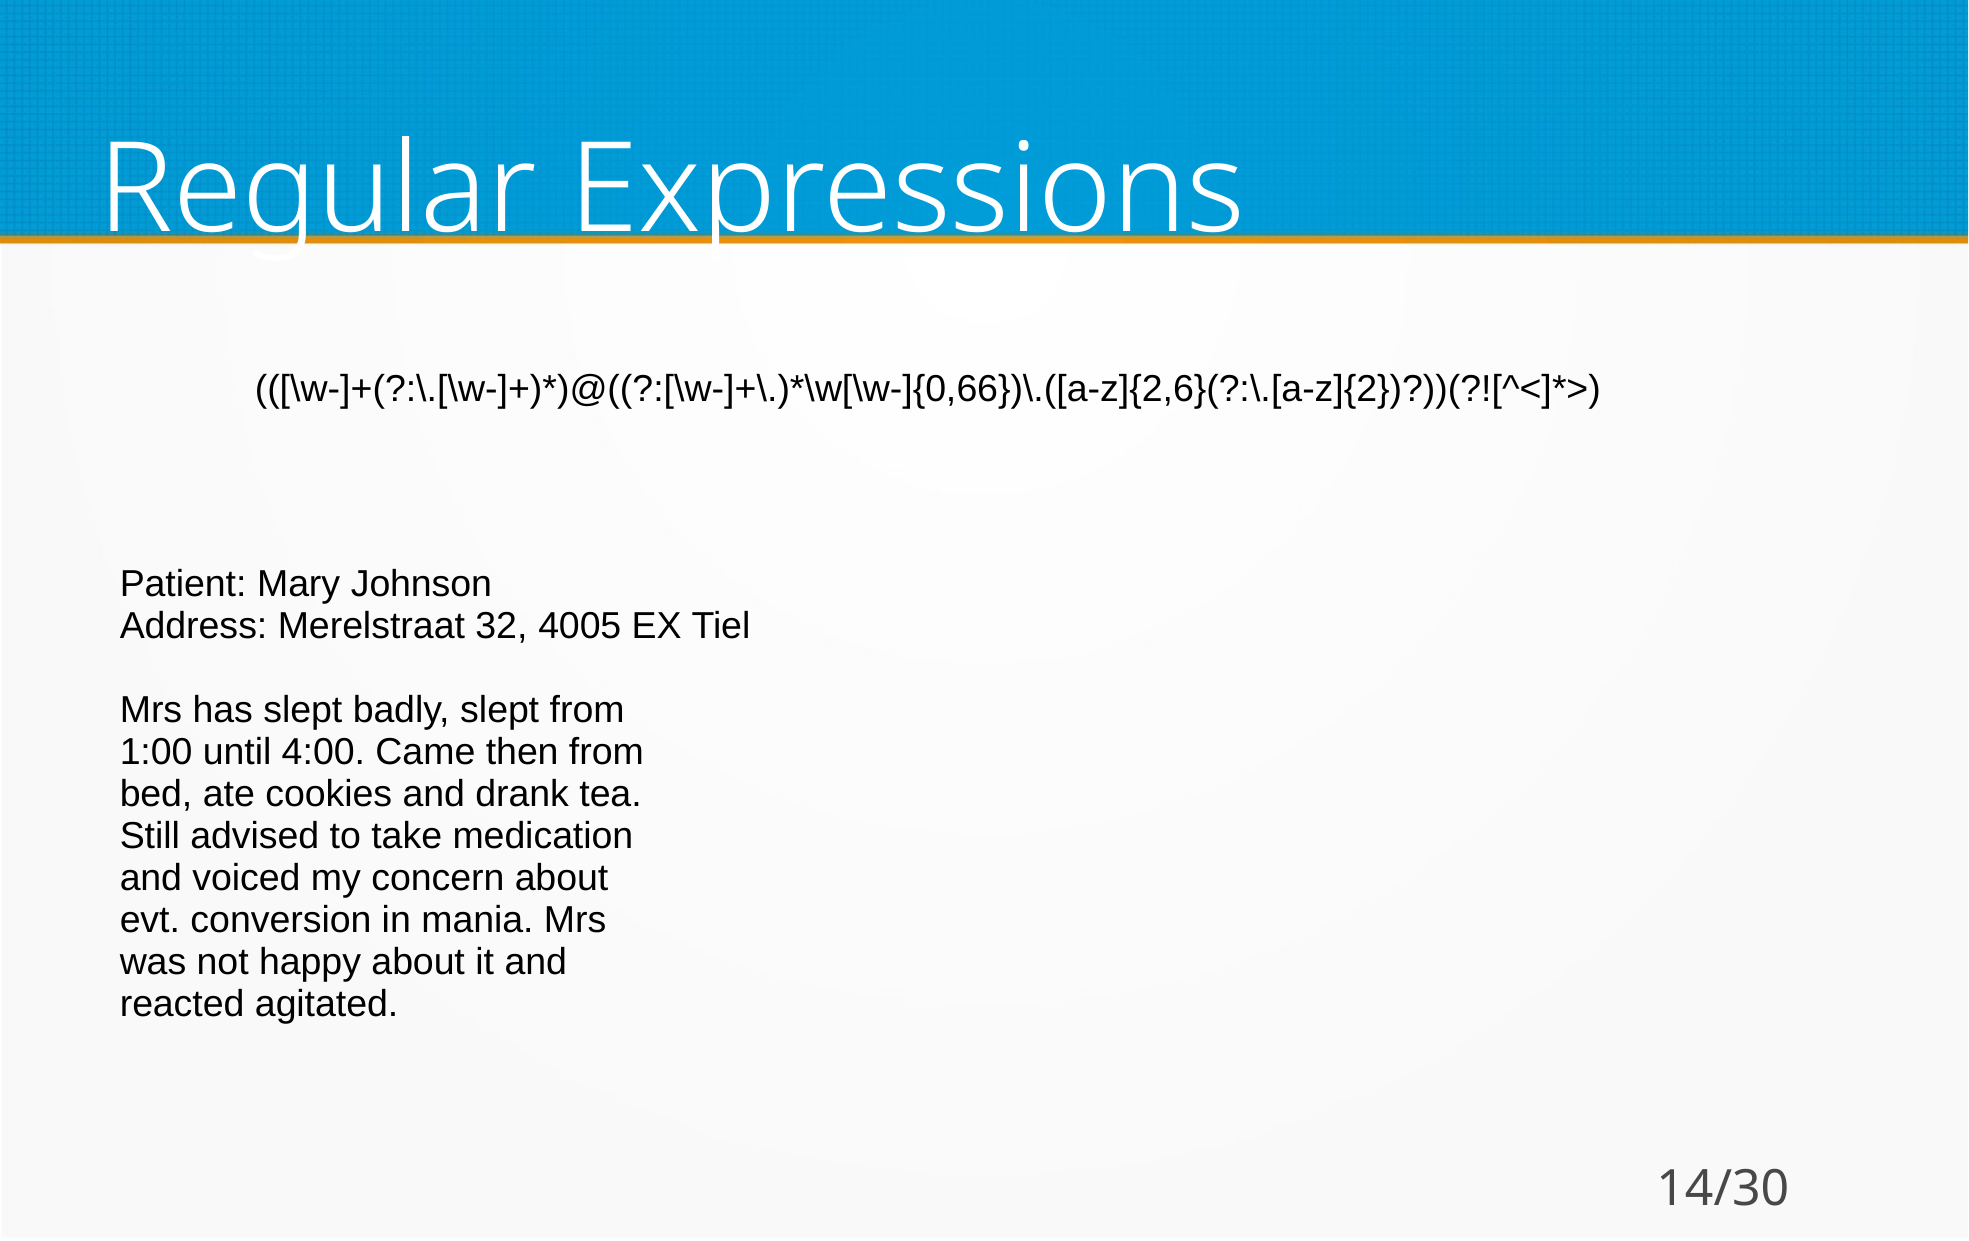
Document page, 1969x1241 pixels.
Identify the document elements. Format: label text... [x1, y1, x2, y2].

title Regular Expressions [98, 49, 1870, 257]
text_box Patient: Mary Johnson Address: Merelstraat 32, 4005 EX Tiel Mrs has slept badly, slept from 1:00 until 4:00. Came then from bed, ate cookies and drank tea. Still advised to take medication and voiced my concern about evt. conversion in mania. Mrs was not happy about it and reacted agitated. [105, 555, 856, 1032]
text_box (([\w-]+(?:\.[\w-]+)*)@((?:[\w-]+\.)*\w[\w-]{0,66})\.([a-z]{2,6}(?:\.[a-z]{2})?))(?![^<]*>) [240, 360, 1771, 459]
picture [0, 233, 1969, 1241]
